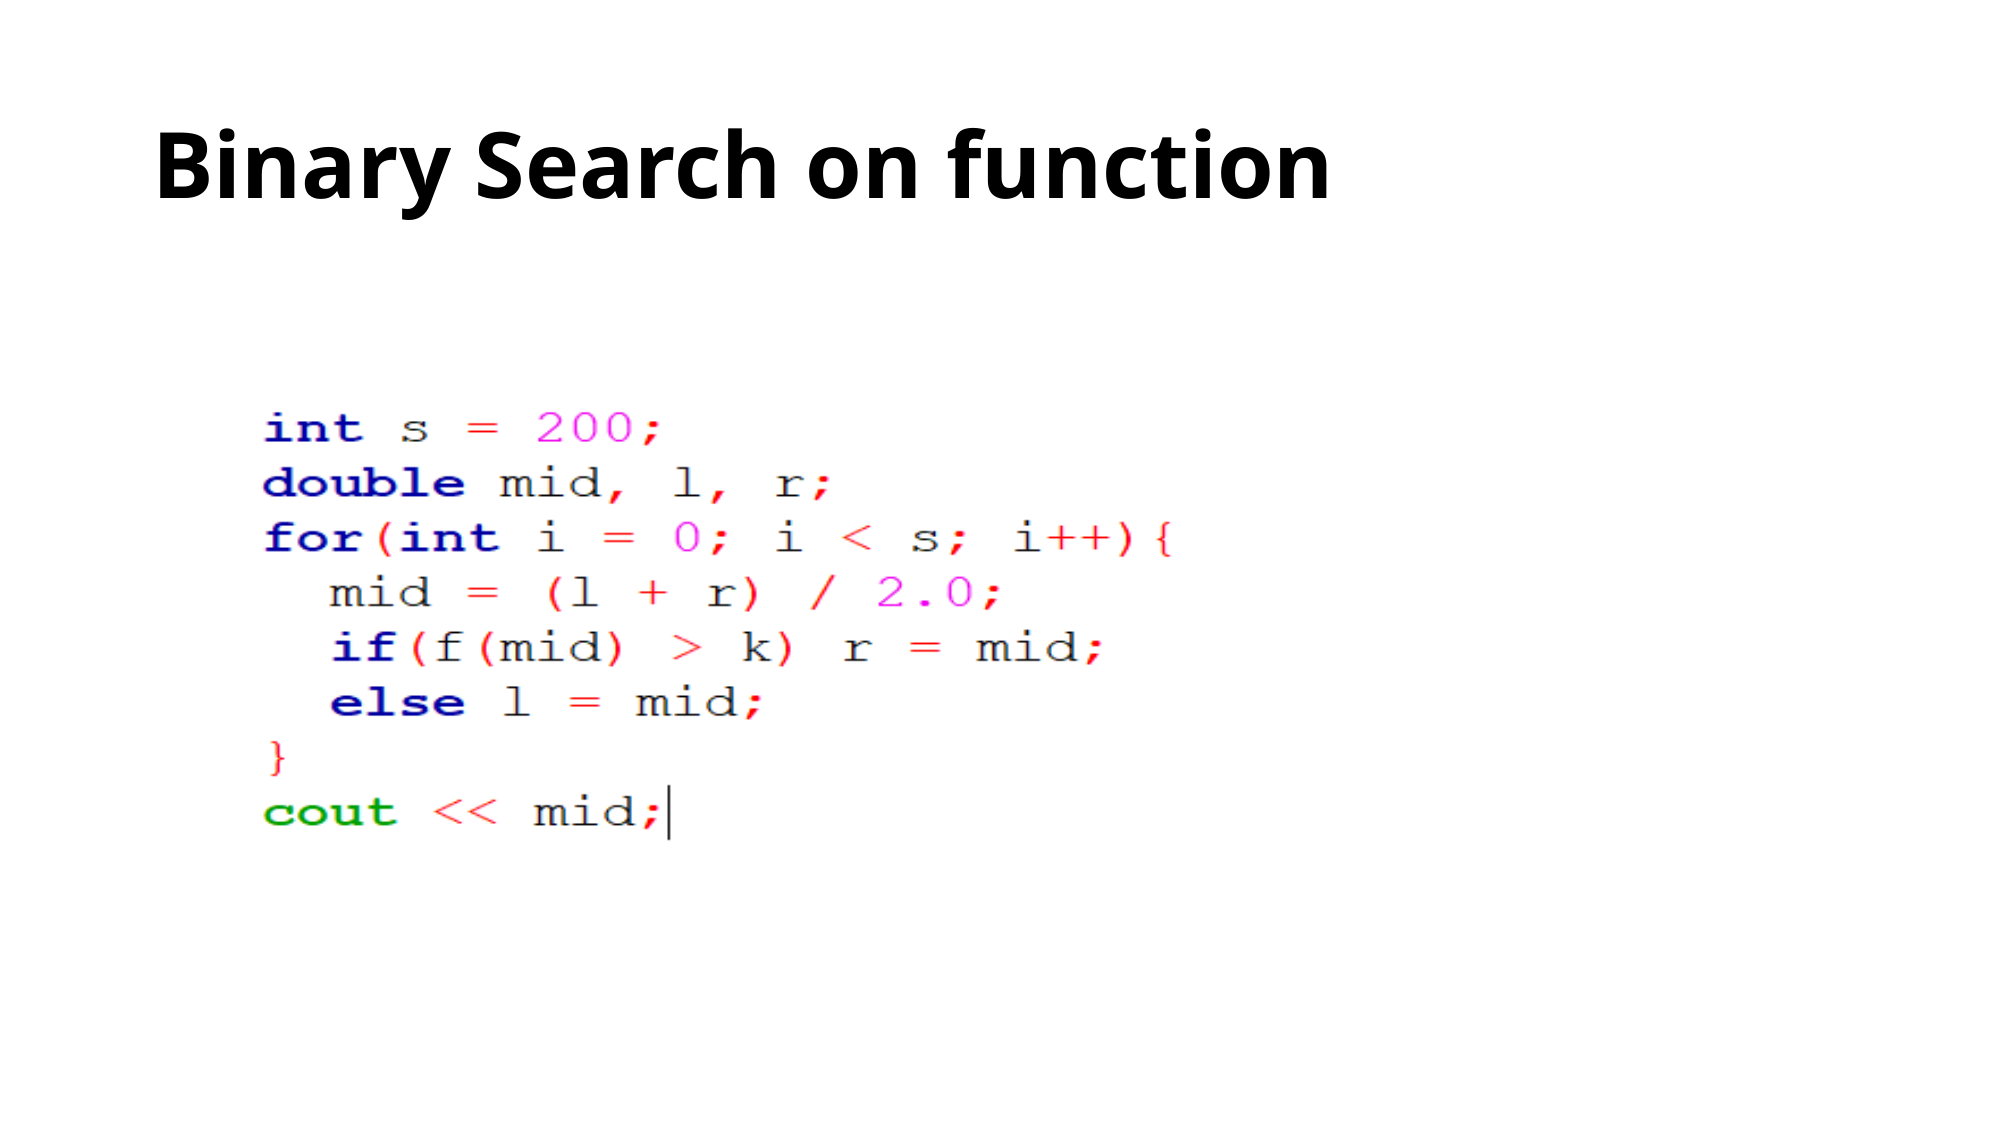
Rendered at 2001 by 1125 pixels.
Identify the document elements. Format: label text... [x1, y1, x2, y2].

text_box Binary Search on function [137, 59, 1863, 278]
picture [185, 378, 1297, 897]
